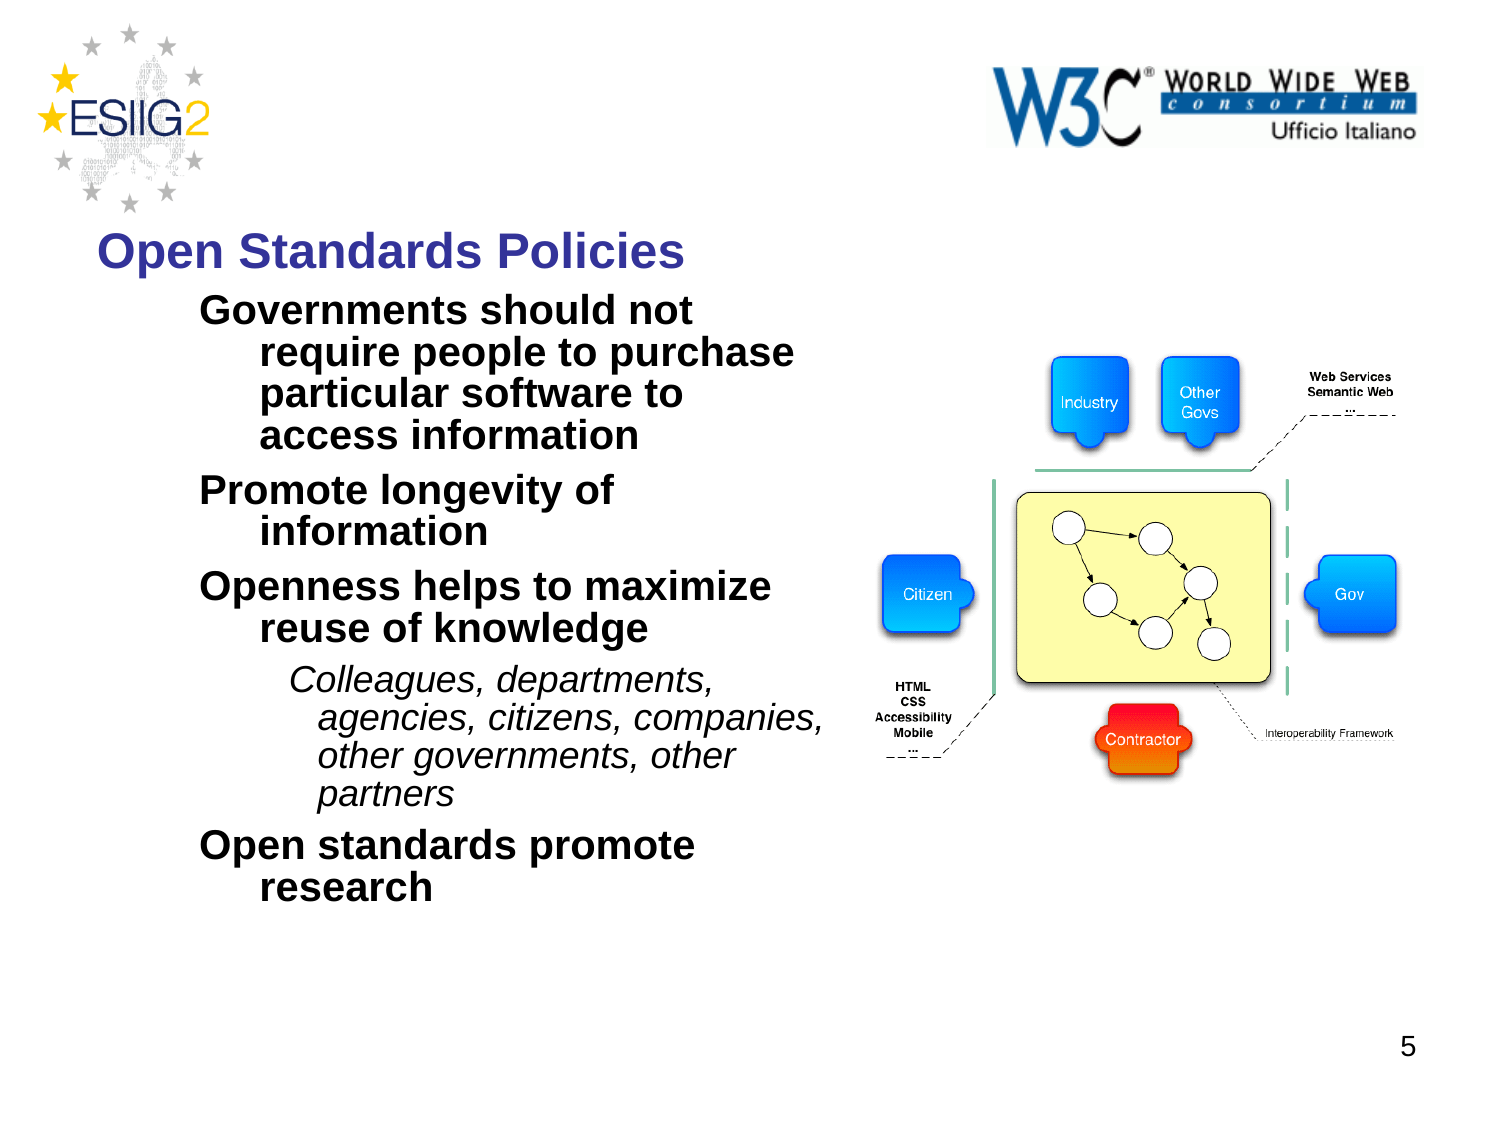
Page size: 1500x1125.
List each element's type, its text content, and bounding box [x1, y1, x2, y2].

text_box <numero> [1382, 1019, 1435, 1070]
picture [35, 23, 211, 214]
list Open Standards Policies Governments should not require people to purchase particular software to access information Promote longevity of information Openness helps to maximize reuse of knowledge Colleagues, departments, agencies, citizens, companies, other governments, other partners Open standards promote research [88, 220, 845, 1068]
picture [986, 66, 1424, 148]
picture [868, 349, 1406, 787]
